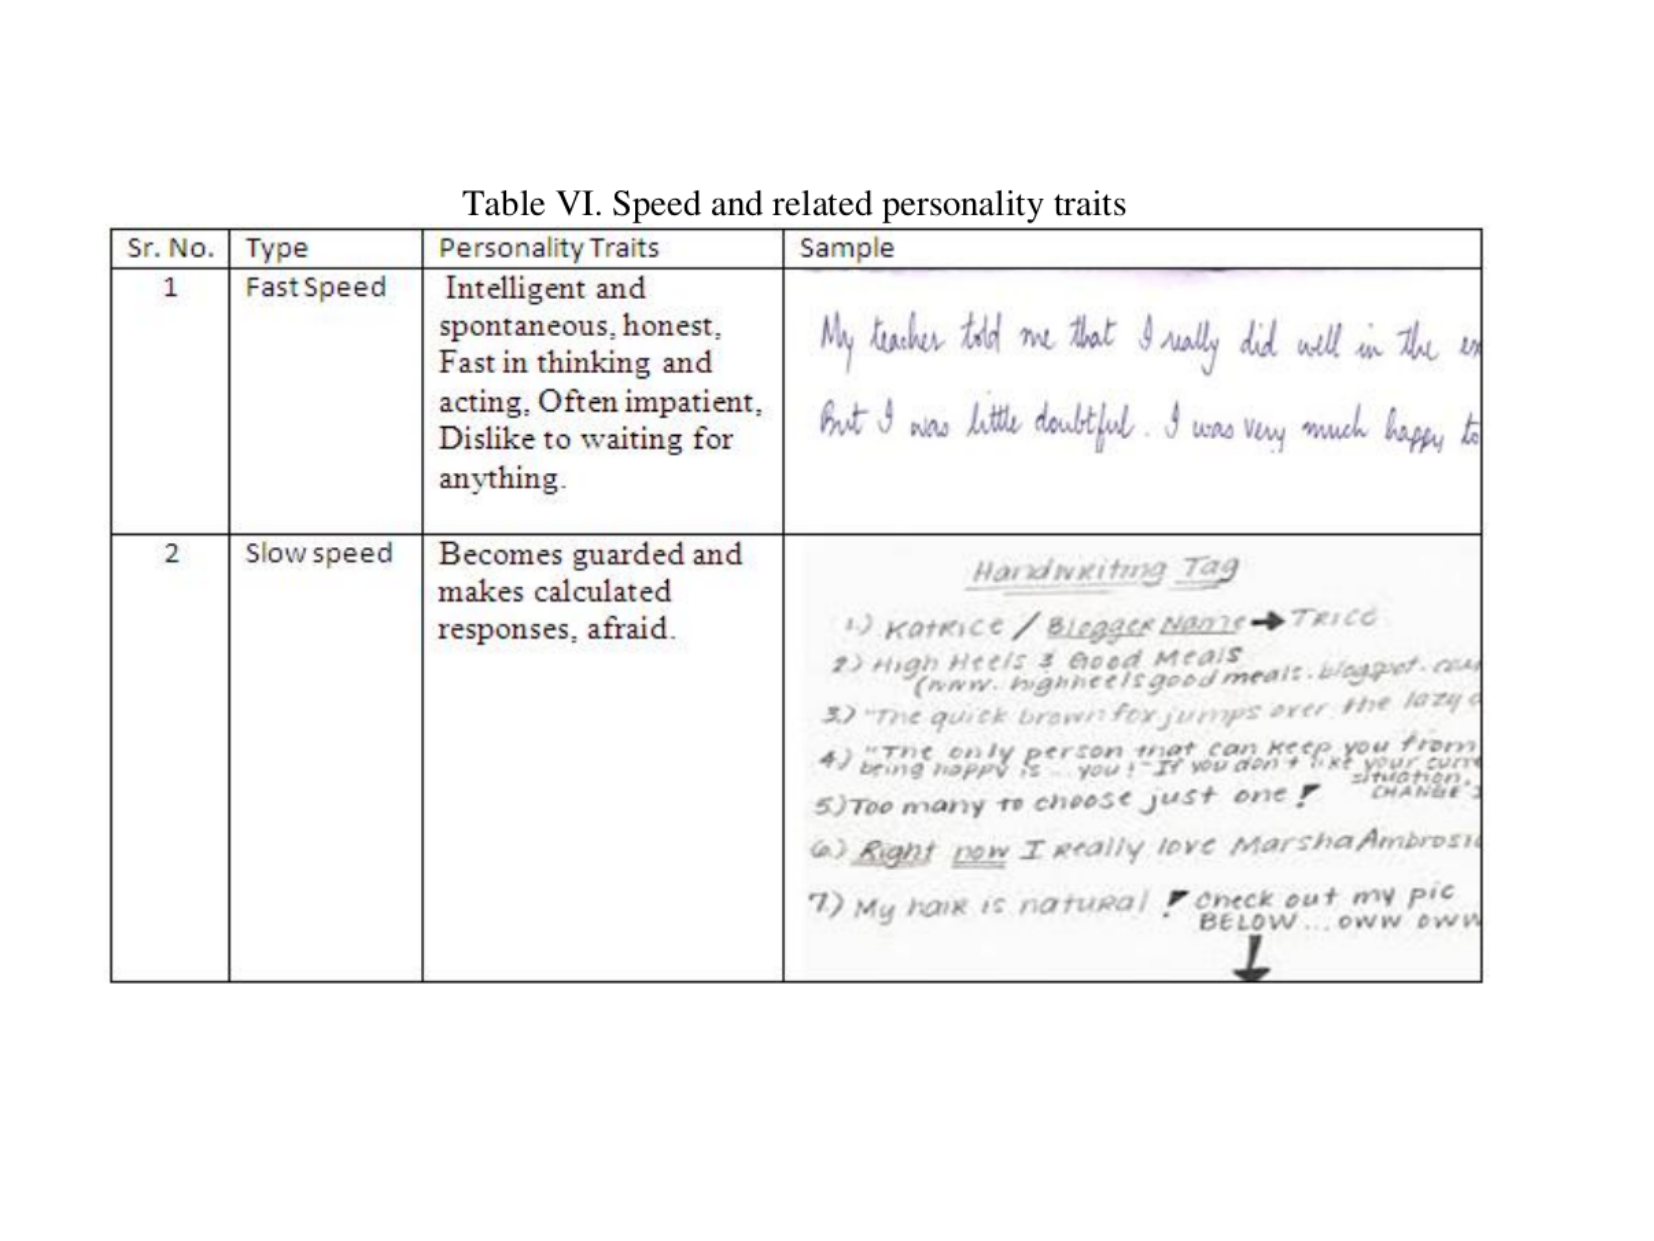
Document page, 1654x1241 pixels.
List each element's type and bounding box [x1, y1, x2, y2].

picture [70, 170, 1515, 1010]
